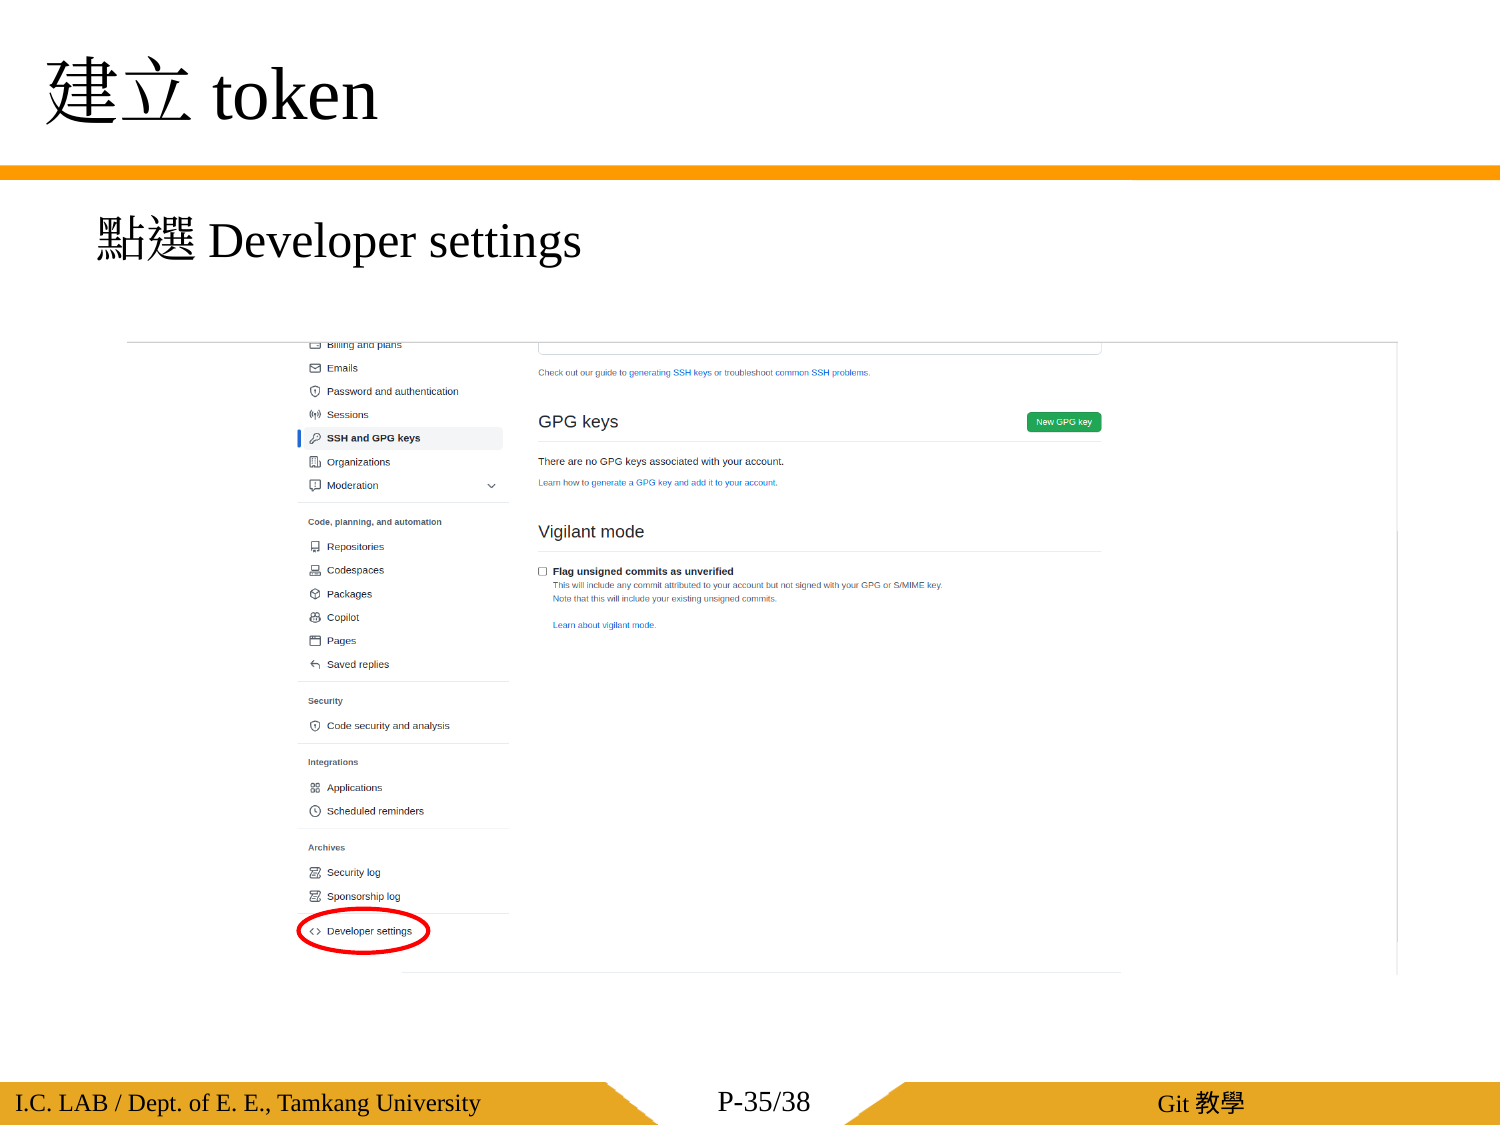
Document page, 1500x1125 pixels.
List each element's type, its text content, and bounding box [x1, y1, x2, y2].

list 點選Developer settings [24, 200, 1463, 1074]
title 建立token [29, 19, 1459, 161]
picture [0, 1082, 658, 1125]
picture [842, 1082, 1500, 1125]
